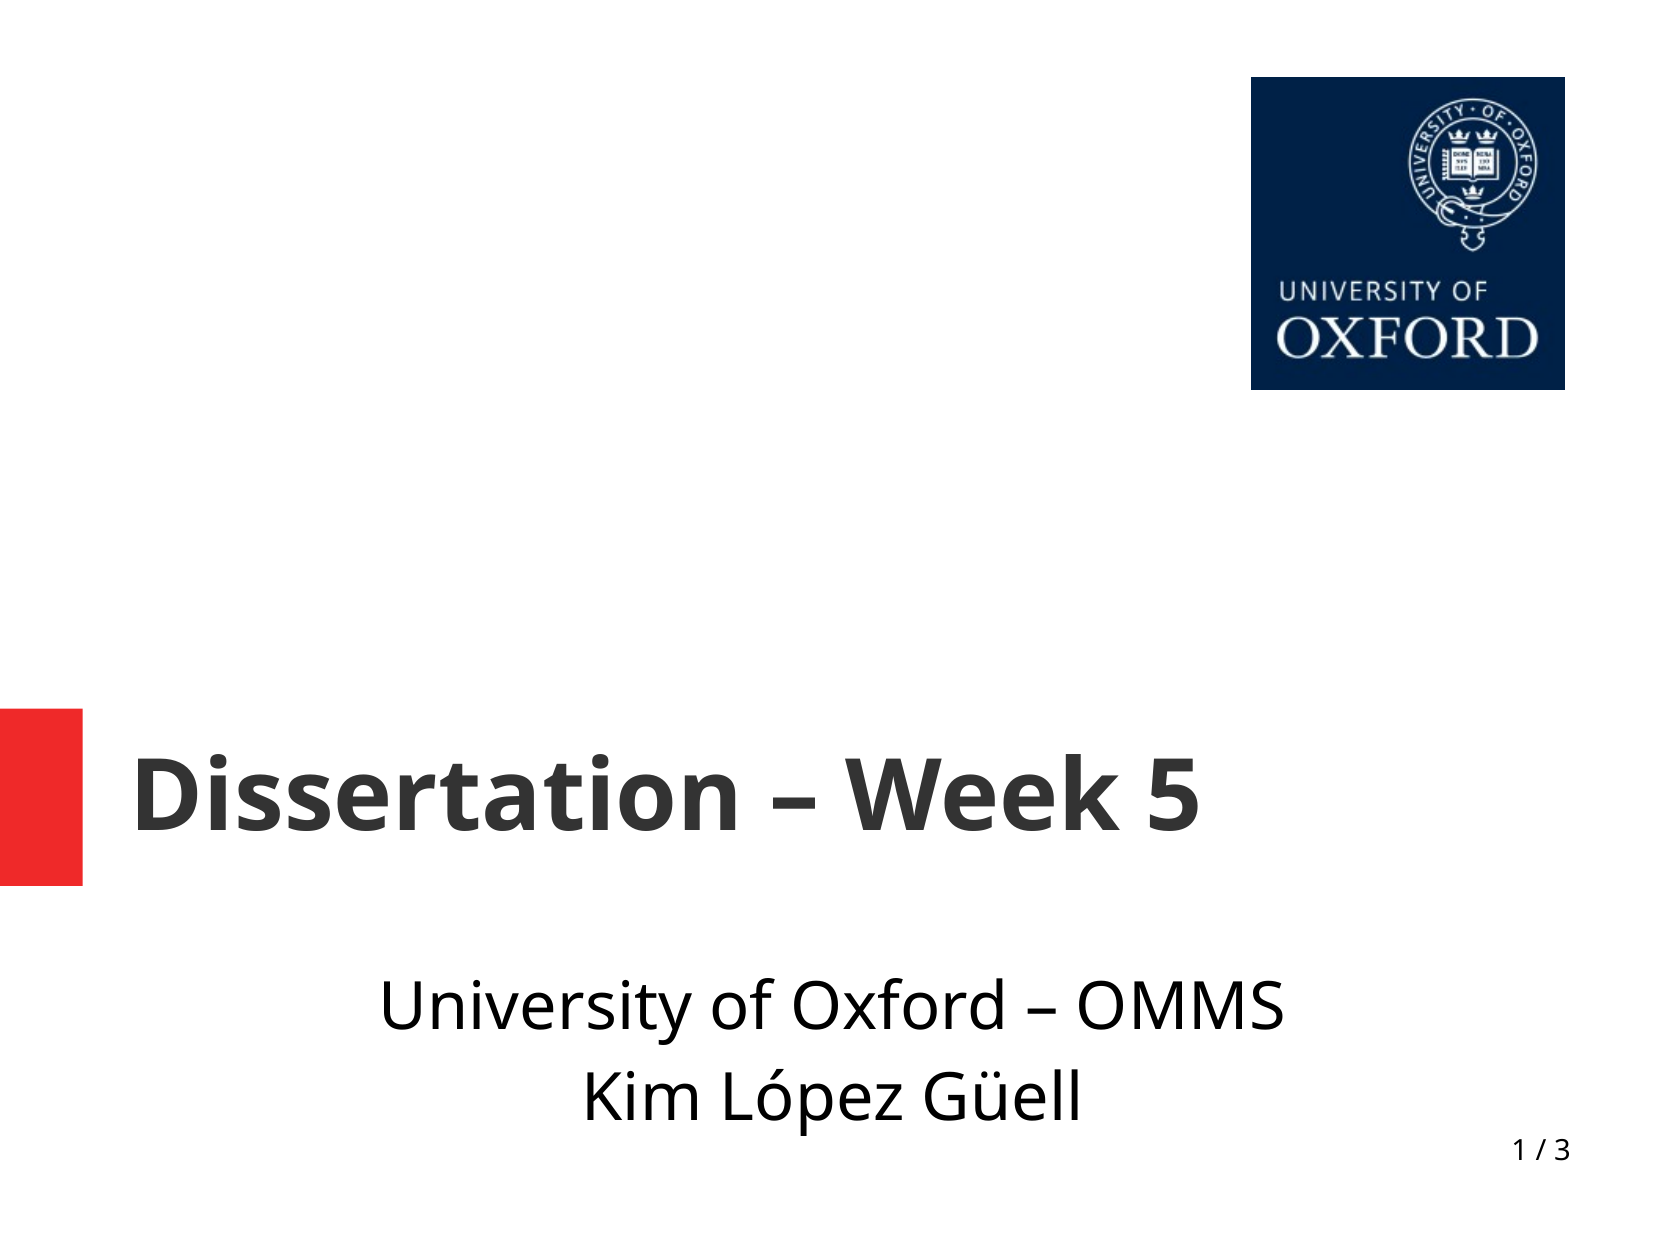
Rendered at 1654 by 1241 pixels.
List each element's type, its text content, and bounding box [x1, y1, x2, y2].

title Dissertation – Week 5 [129, 655, 1536, 928]
subtitle University of Oxford – OMMS Kim López Güell [129, 968, 1536, 1130]
picture [1251, 77, 1565, 390]
